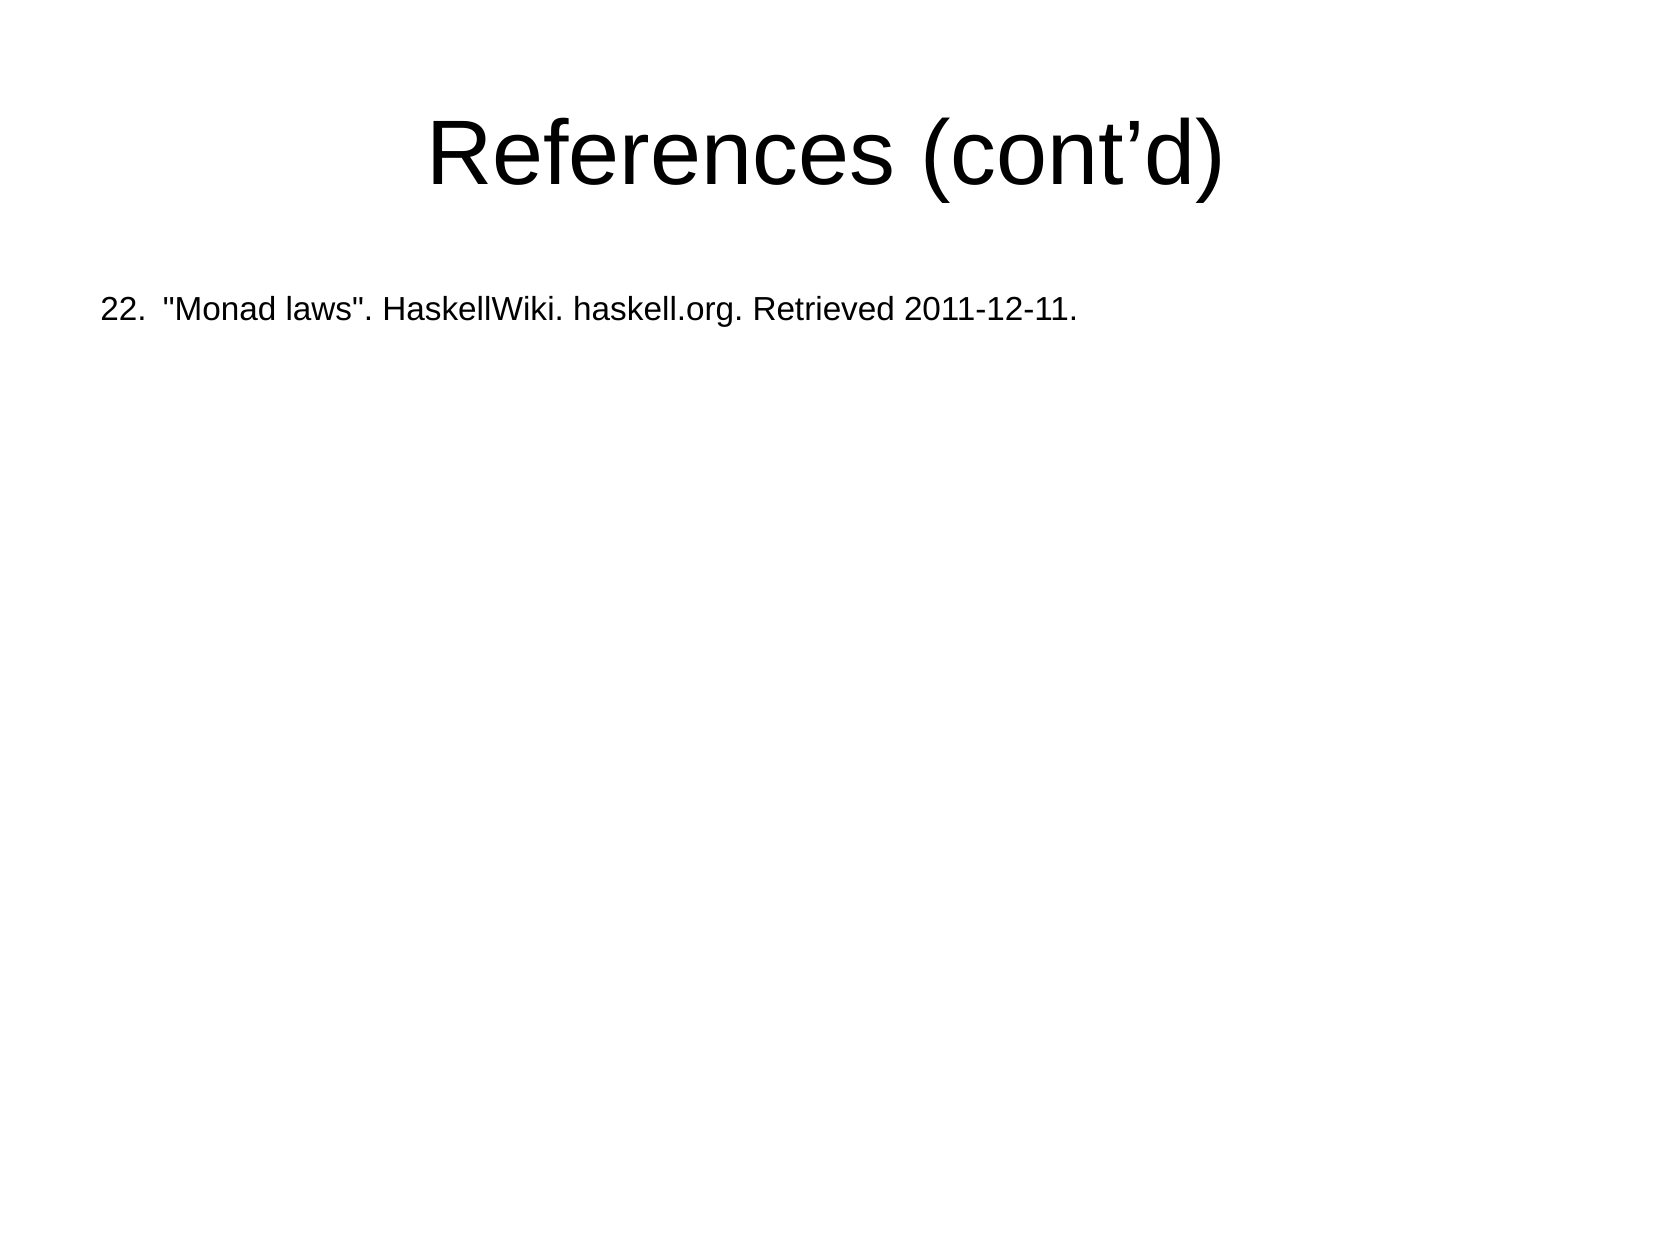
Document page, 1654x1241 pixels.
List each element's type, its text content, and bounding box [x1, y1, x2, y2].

title References (cont’d) [82, 49, 1571, 257]
list "Monad laws". HaskellWiki. haskell.org. Retrieved 2011-12-11. [82, 290, 1571, 1010]
